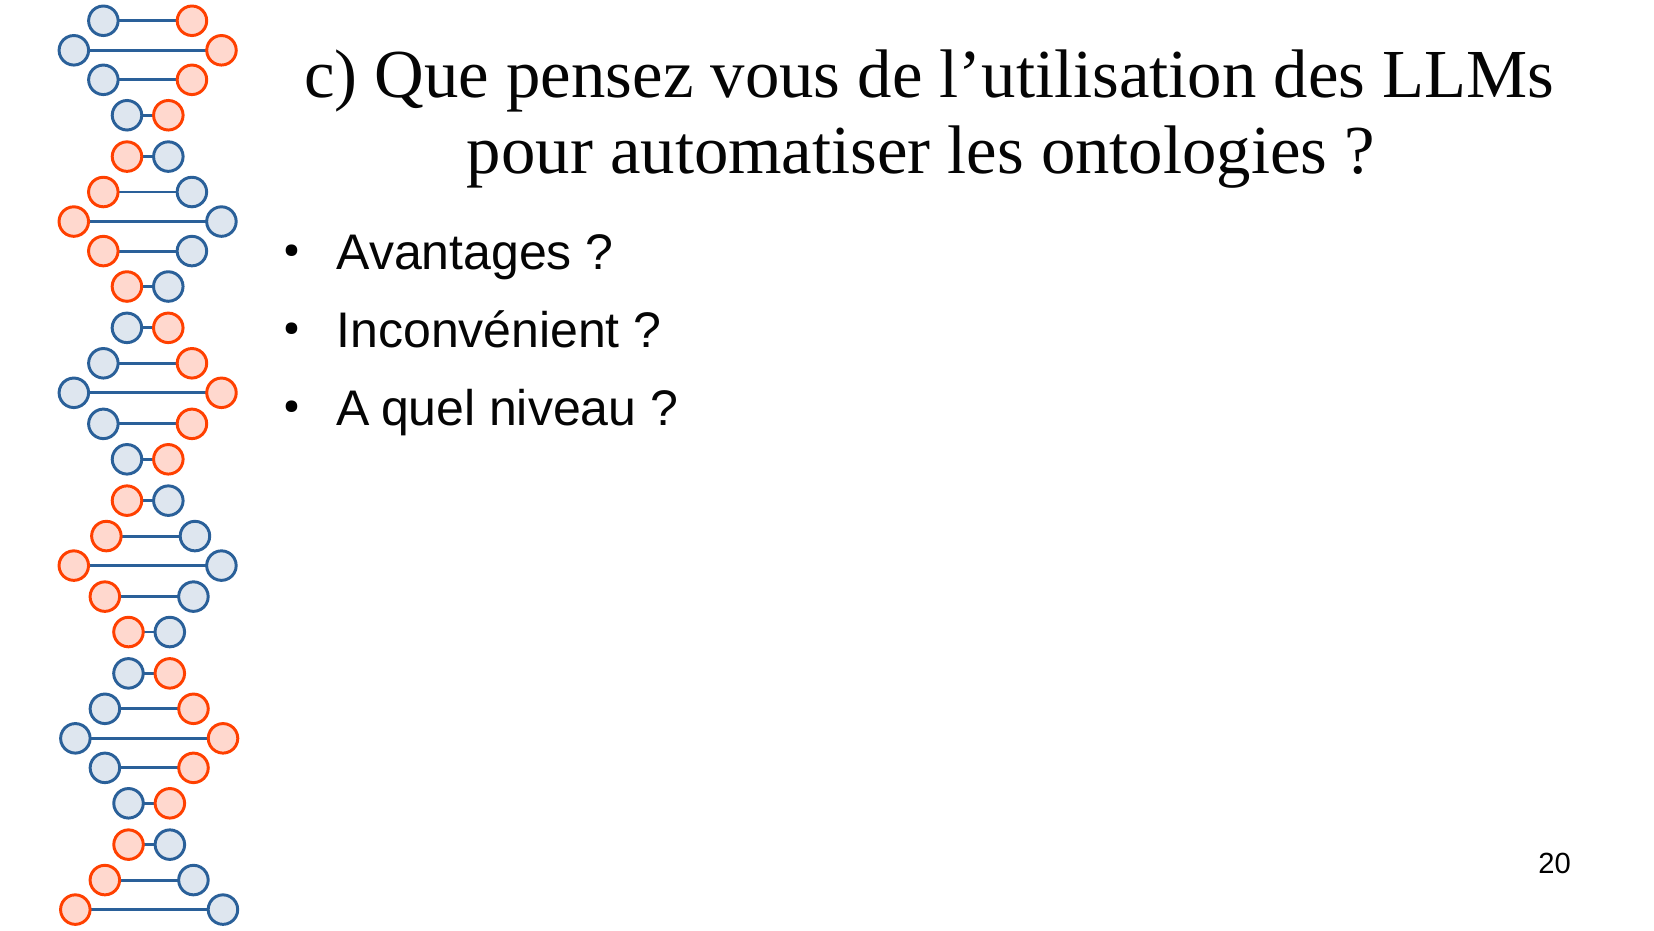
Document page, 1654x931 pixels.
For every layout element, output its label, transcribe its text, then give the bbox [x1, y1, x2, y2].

list Avantages ? Inconvénient ? A quel niveau ? [265, 224, 1595, 764]
title c) Que pensez vous de l’utilisation des LLMs pour automatiser les ontologies ? [265, 35, 1595, 189]
